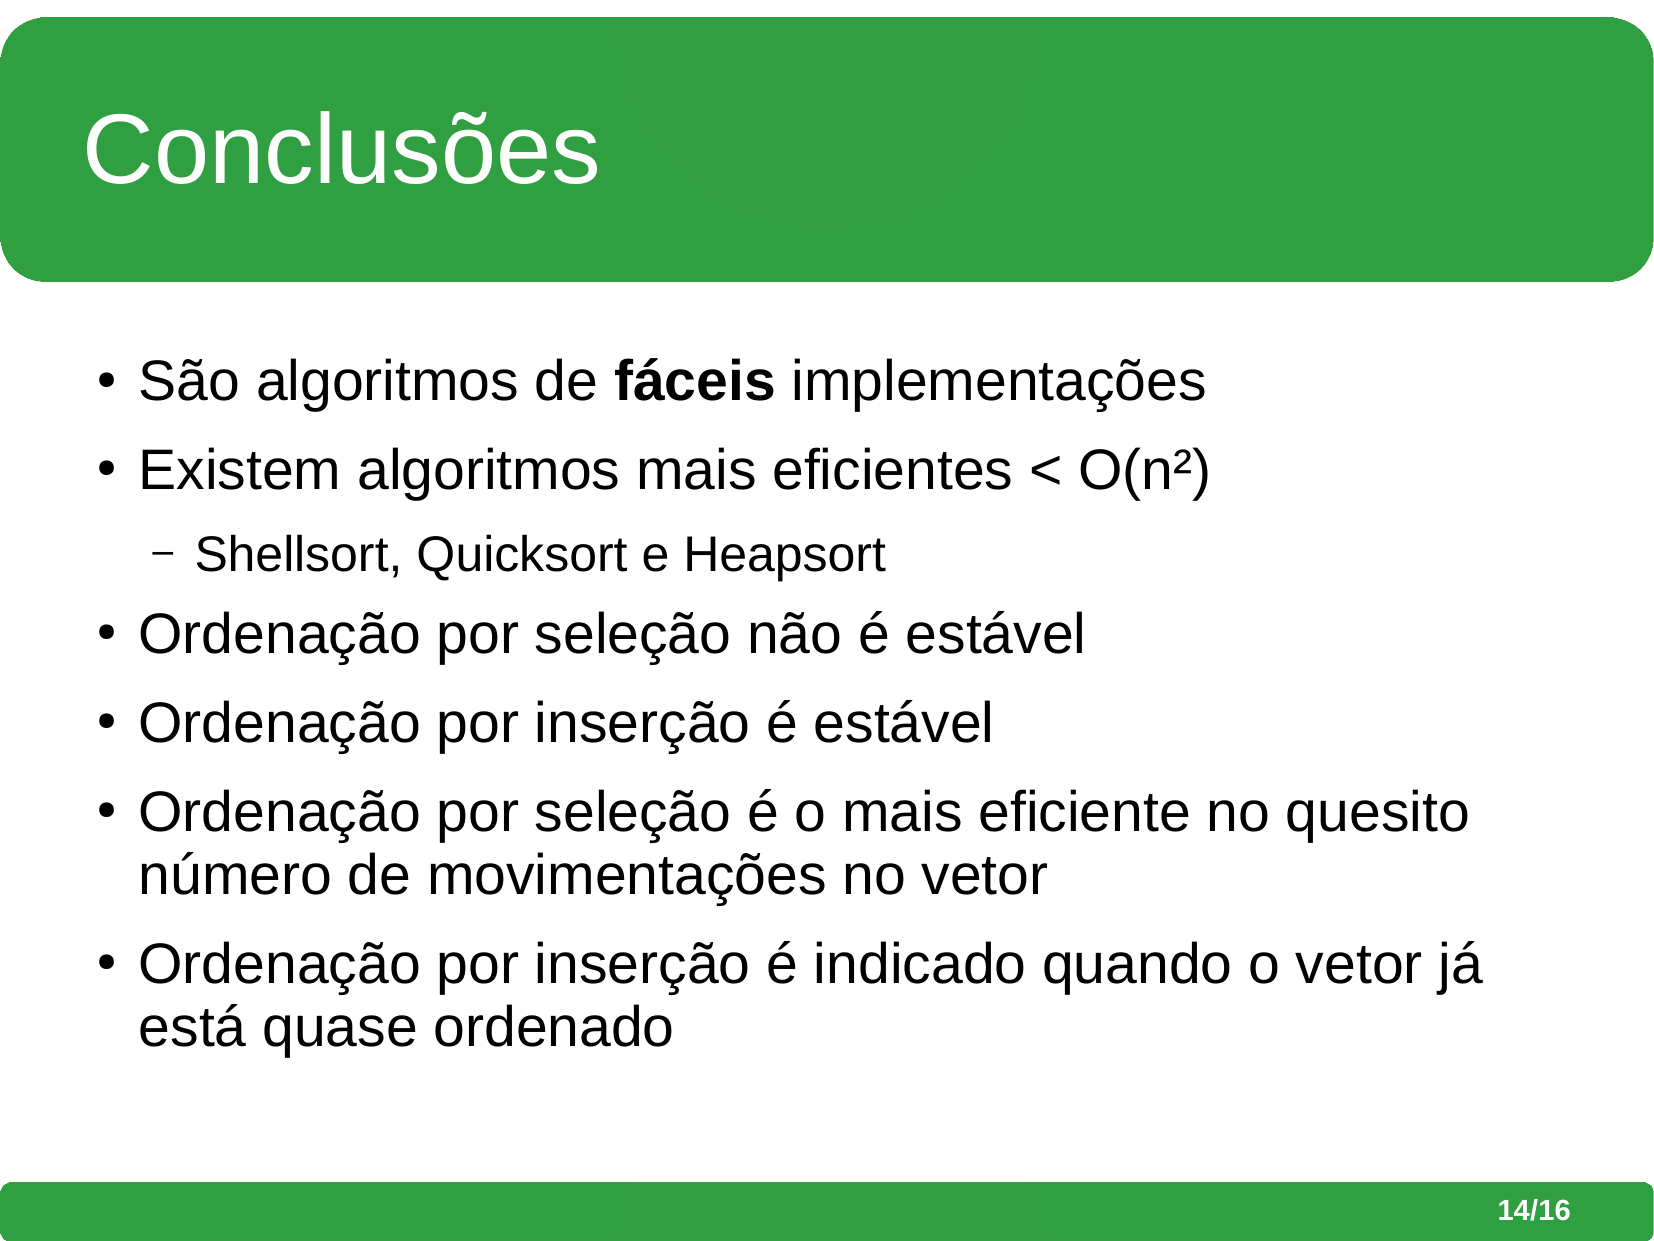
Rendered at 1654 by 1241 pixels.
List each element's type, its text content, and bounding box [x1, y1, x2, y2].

list São algoritmos de fáceis implementações Existem algoritmos mais eficientes < O(n²) Shellsort, Quicksort e Heapsort Ordenação por seleção não é estável Ordenação por inserção é estável Ordenação por seleção é o mais eficiente no quesito número de movimentações no vetor Ordenação por inserção é indicado quando o vetor já está quase ordenado [82, 349, 1571, 1069]
title Conclusões [82, 47, 1571, 252]
